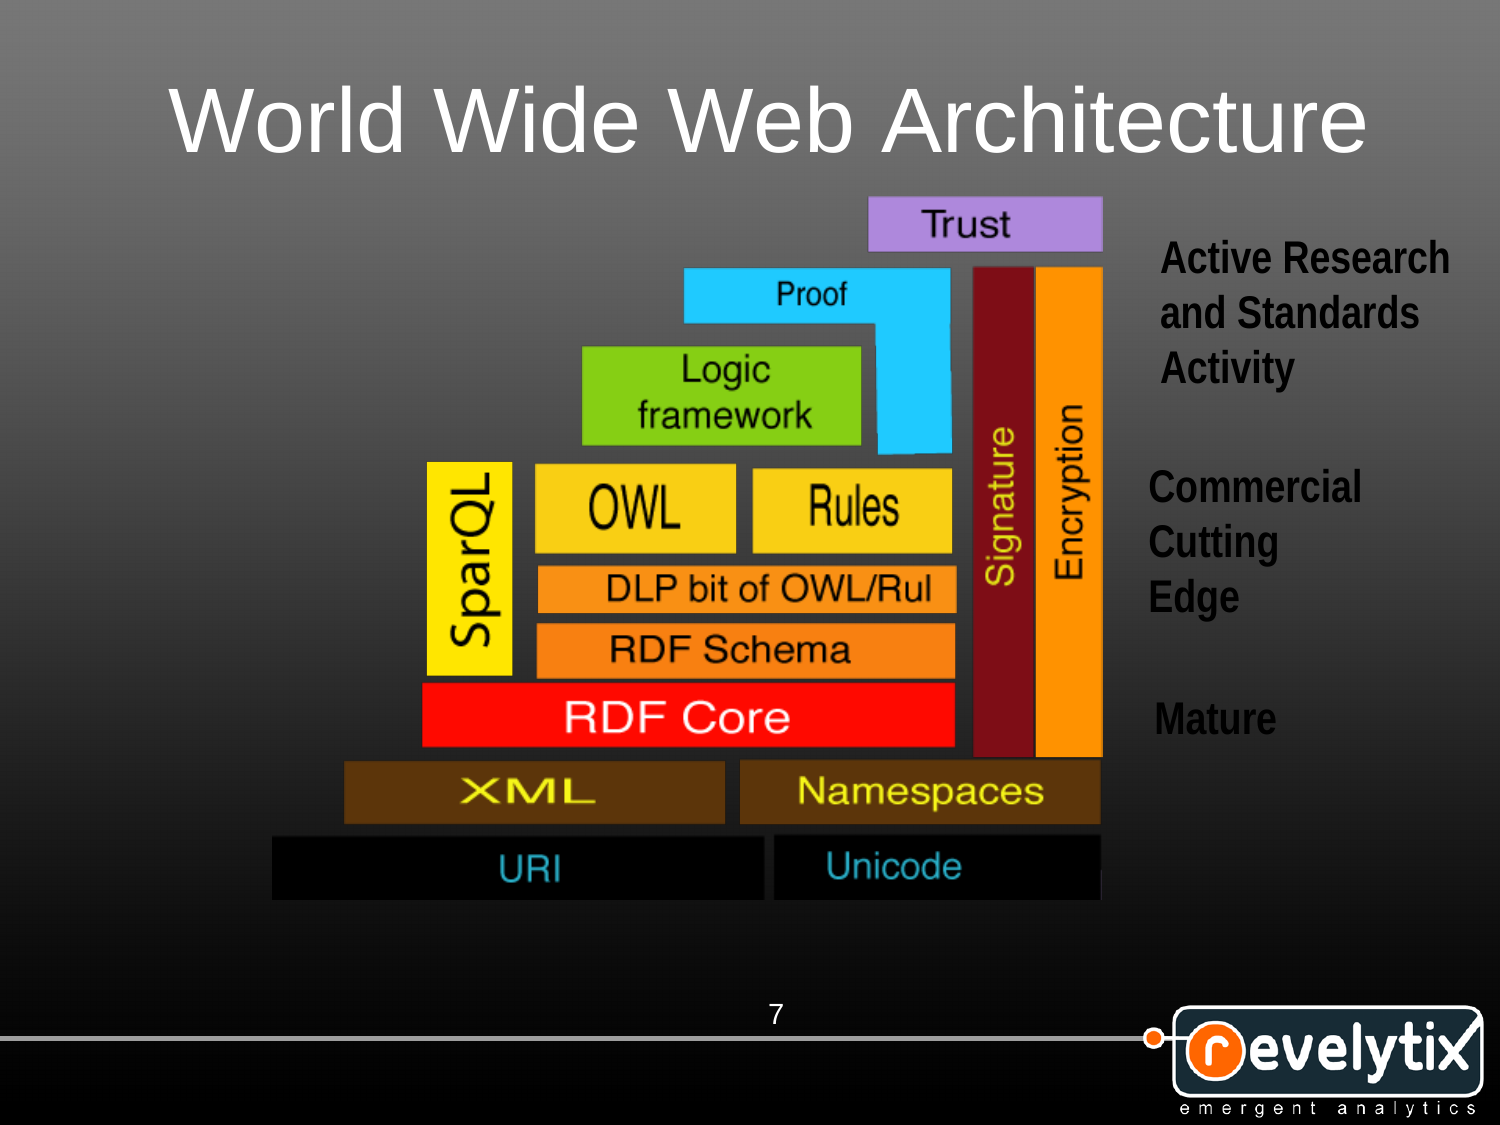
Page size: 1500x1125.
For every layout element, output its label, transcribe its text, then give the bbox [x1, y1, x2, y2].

text_box Active Research and Standards Activity [1143, 219, 1468, 402]
text_box Mature [1137, 680, 1294, 753]
text_box Commercial Cutting Edge [1131, 447, 1380, 630]
title World Wide Web Architecture [63, 11, 1444, 220]
picture [0, 0, 1500, 1125]
